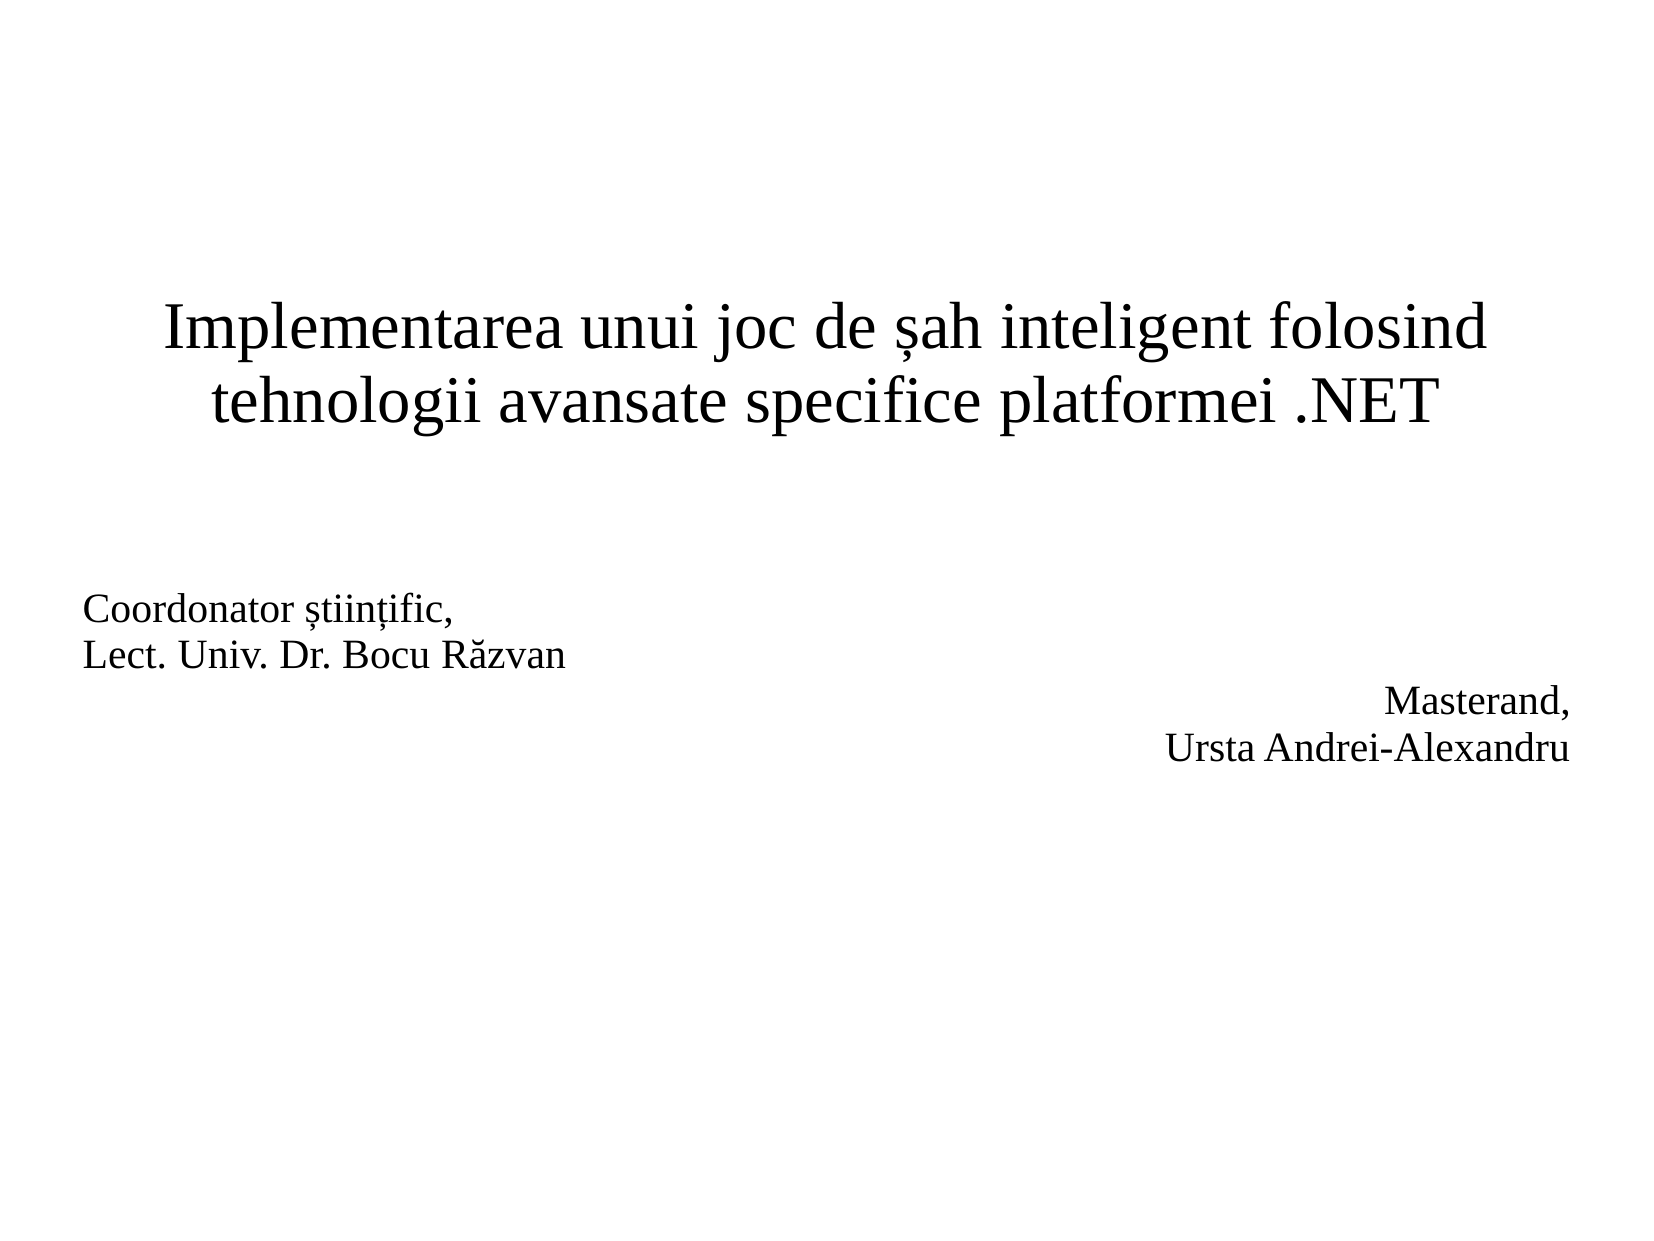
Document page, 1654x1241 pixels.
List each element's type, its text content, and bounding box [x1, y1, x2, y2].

subtitle Implementarea unui joc de șah inteligent folosind tehnologii avansate specifice platformei .NET Coordonator științific, Lect. Univ. Dr. Bocu Răzvan Masterand, Ursta Andrei-Alexandru [82, 49, 1571, 1010]
